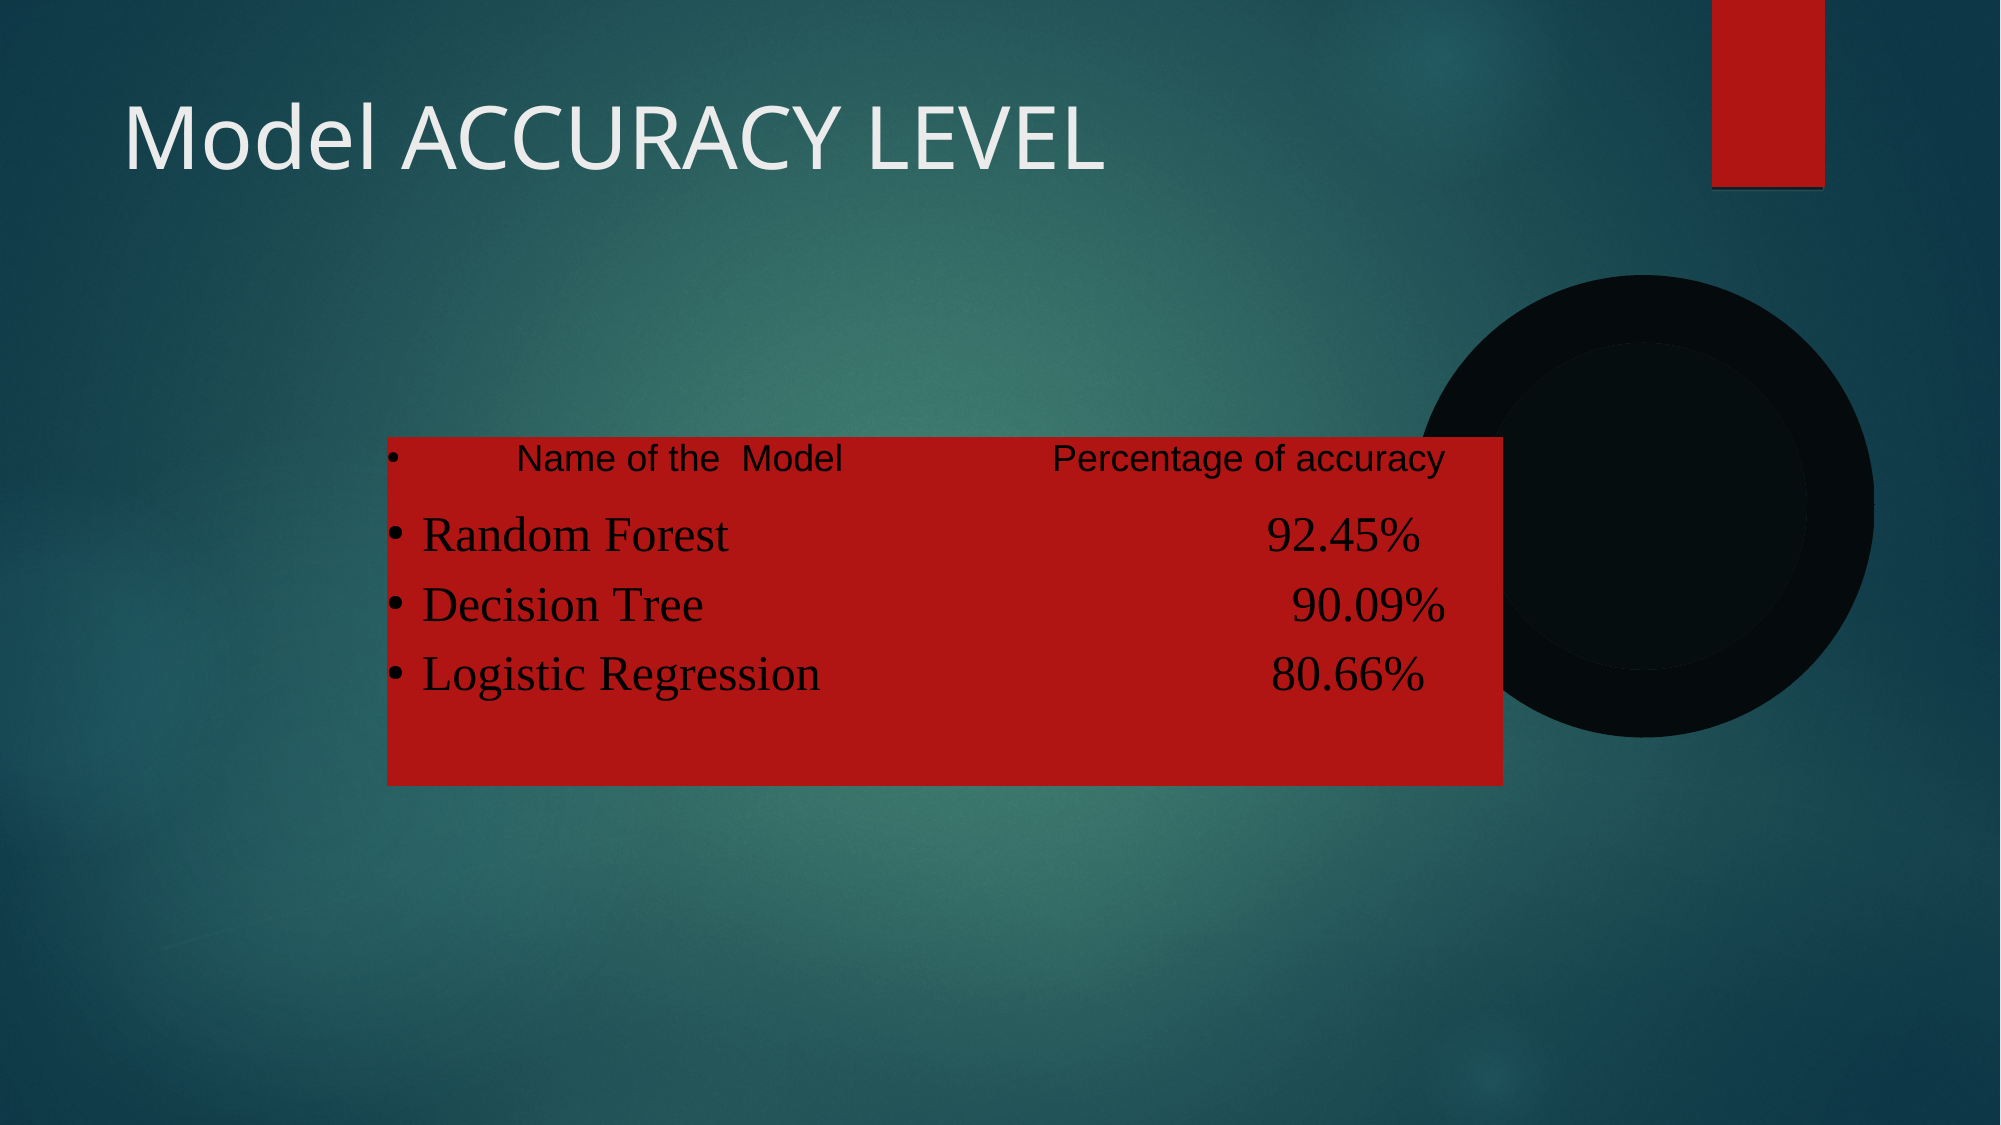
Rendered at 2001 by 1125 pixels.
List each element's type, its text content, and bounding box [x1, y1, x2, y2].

table_cell Random Forest 92.45% [387, 507, 1503, 577]
title Model ACCURACY LEVEL [106, 74, 1649, 305]
table_cell Decision Tree 90.09% [387, 577, 1503, 646]
table_cell [387, 716, 1503, 786]
table_cell Logistic Regression 80.66% [387, 646, 1503, 716]
table_header Name of the Model Percentage of accuracy [387, 437, 1503, 507]
